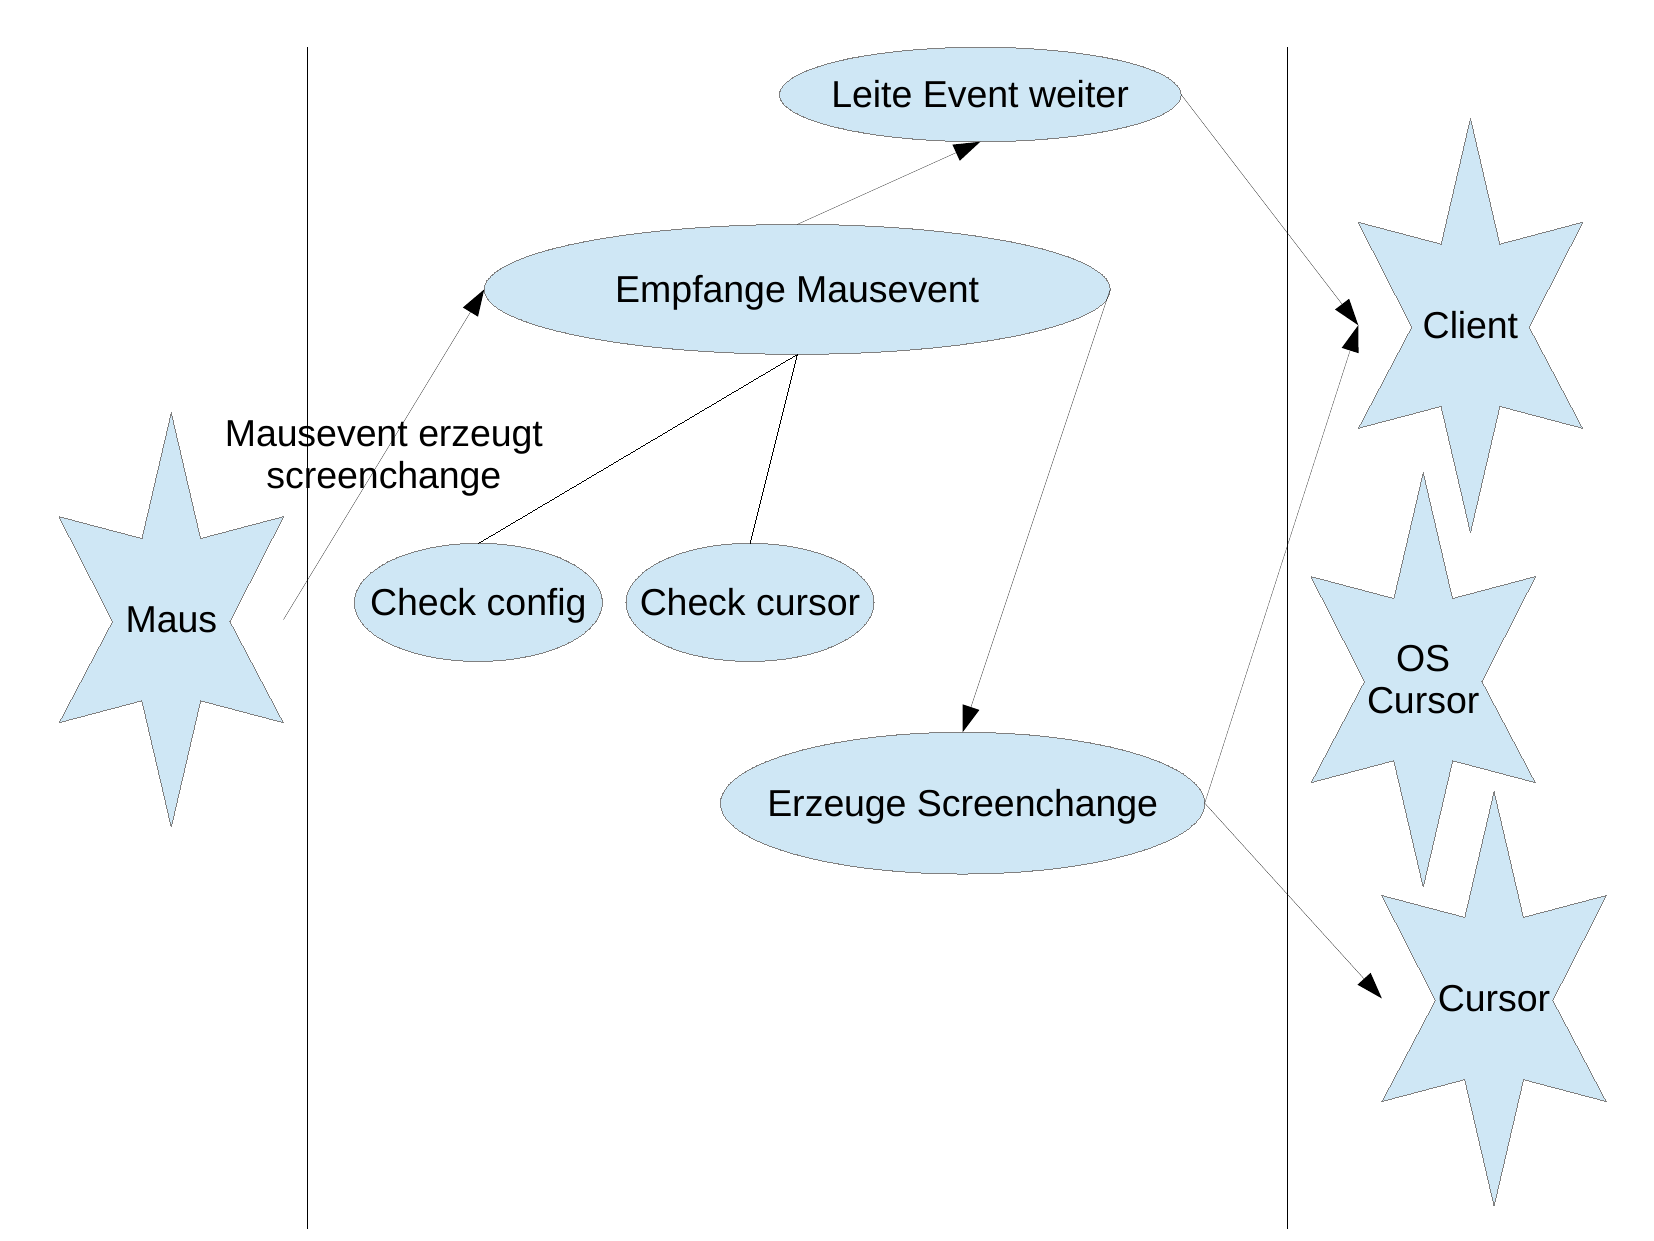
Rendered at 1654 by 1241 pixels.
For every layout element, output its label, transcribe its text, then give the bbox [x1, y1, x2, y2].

text_box OS Cursor [1311, 472, 1536, 887]
text_box Check config [354, 543, 603, 662]
text_box Maus [59, 412, 284, 827]
text_box Empfange Mausevent [484, 224, 1111, 355]
text_box Cursor [1381, 791, 1607, 1206]
text_box Leite Event weiter [779, 47, 1182, 142]
text_box Client [1358, 118, 1583, 533]
text_box Check cursor [625, 543, 875, 662]
text_box Erzeuge Screenchange [720, 732, 1205, 875]
